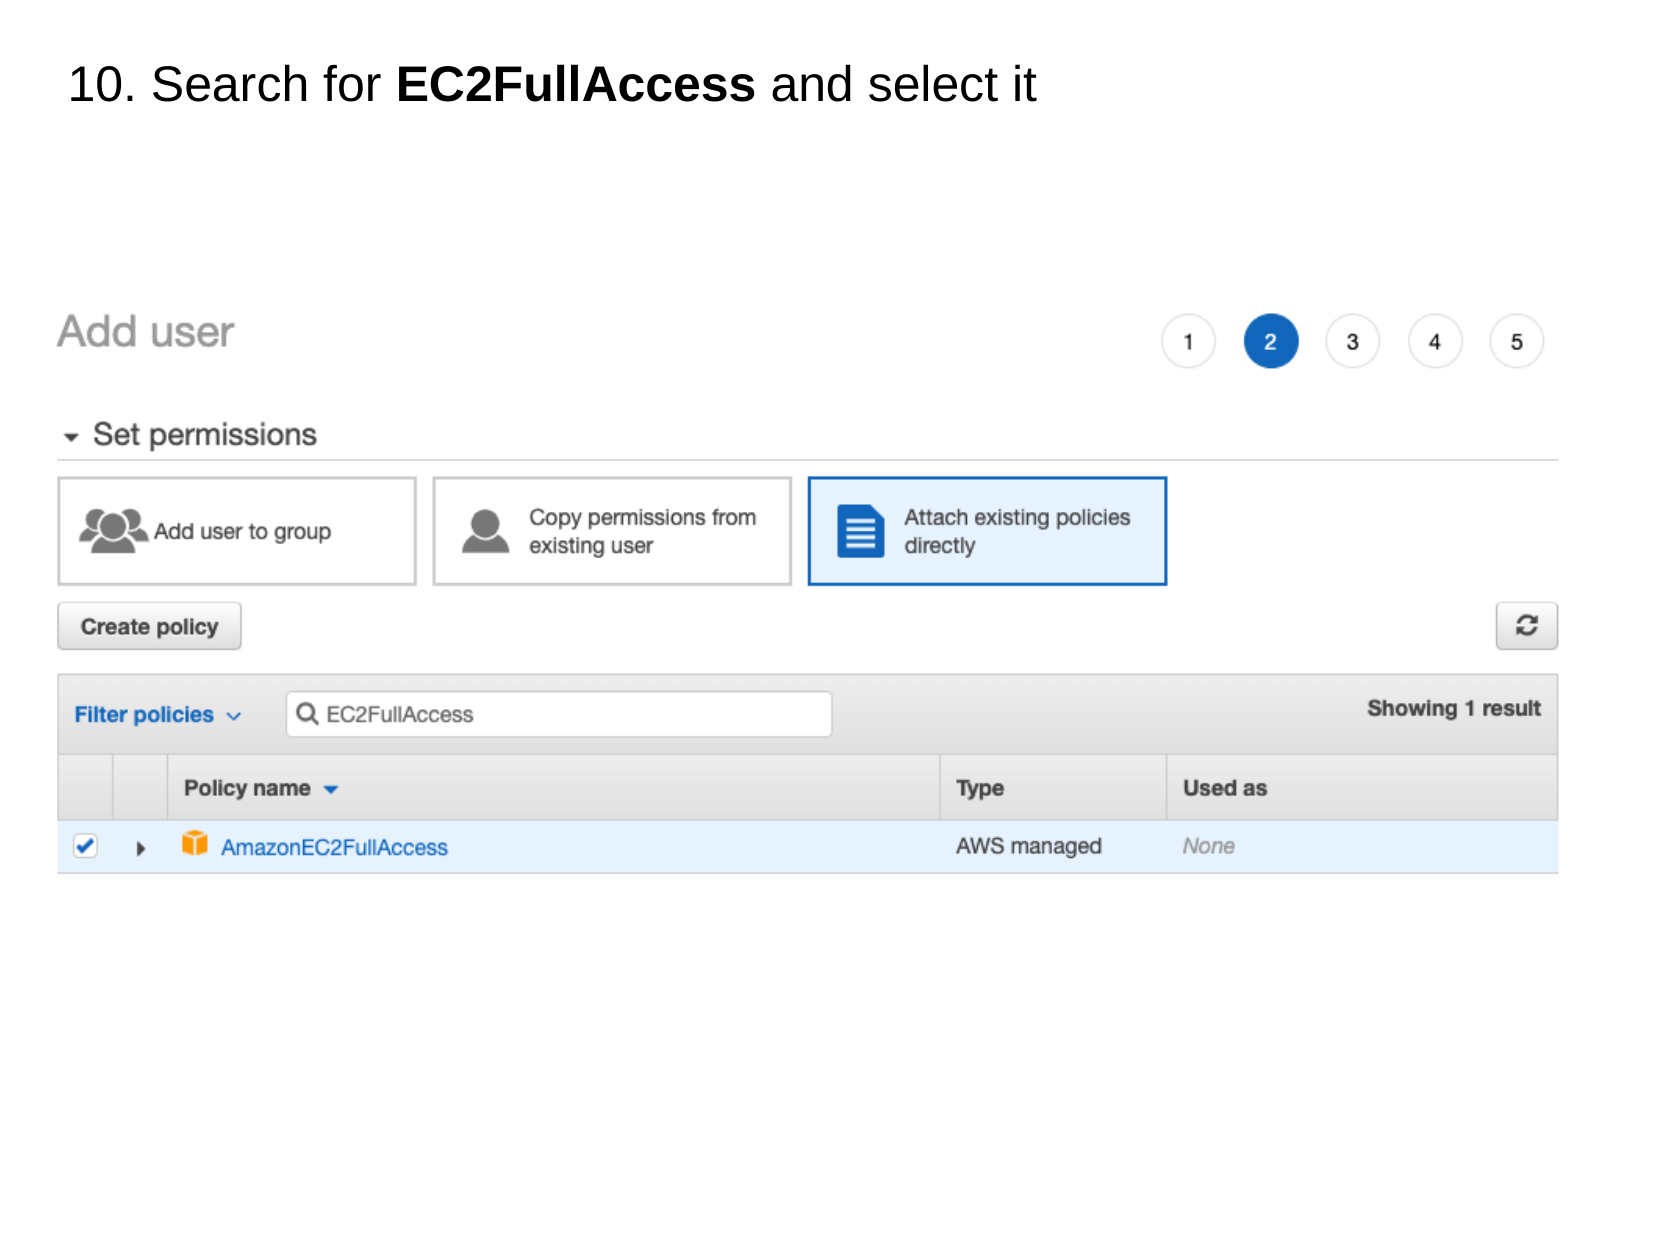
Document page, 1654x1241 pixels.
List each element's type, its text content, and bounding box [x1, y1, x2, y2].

picture [20, 281, 1604, 918]
list 10. Search for EC2FullAccess and select it [67, 51, 1556, 191]
